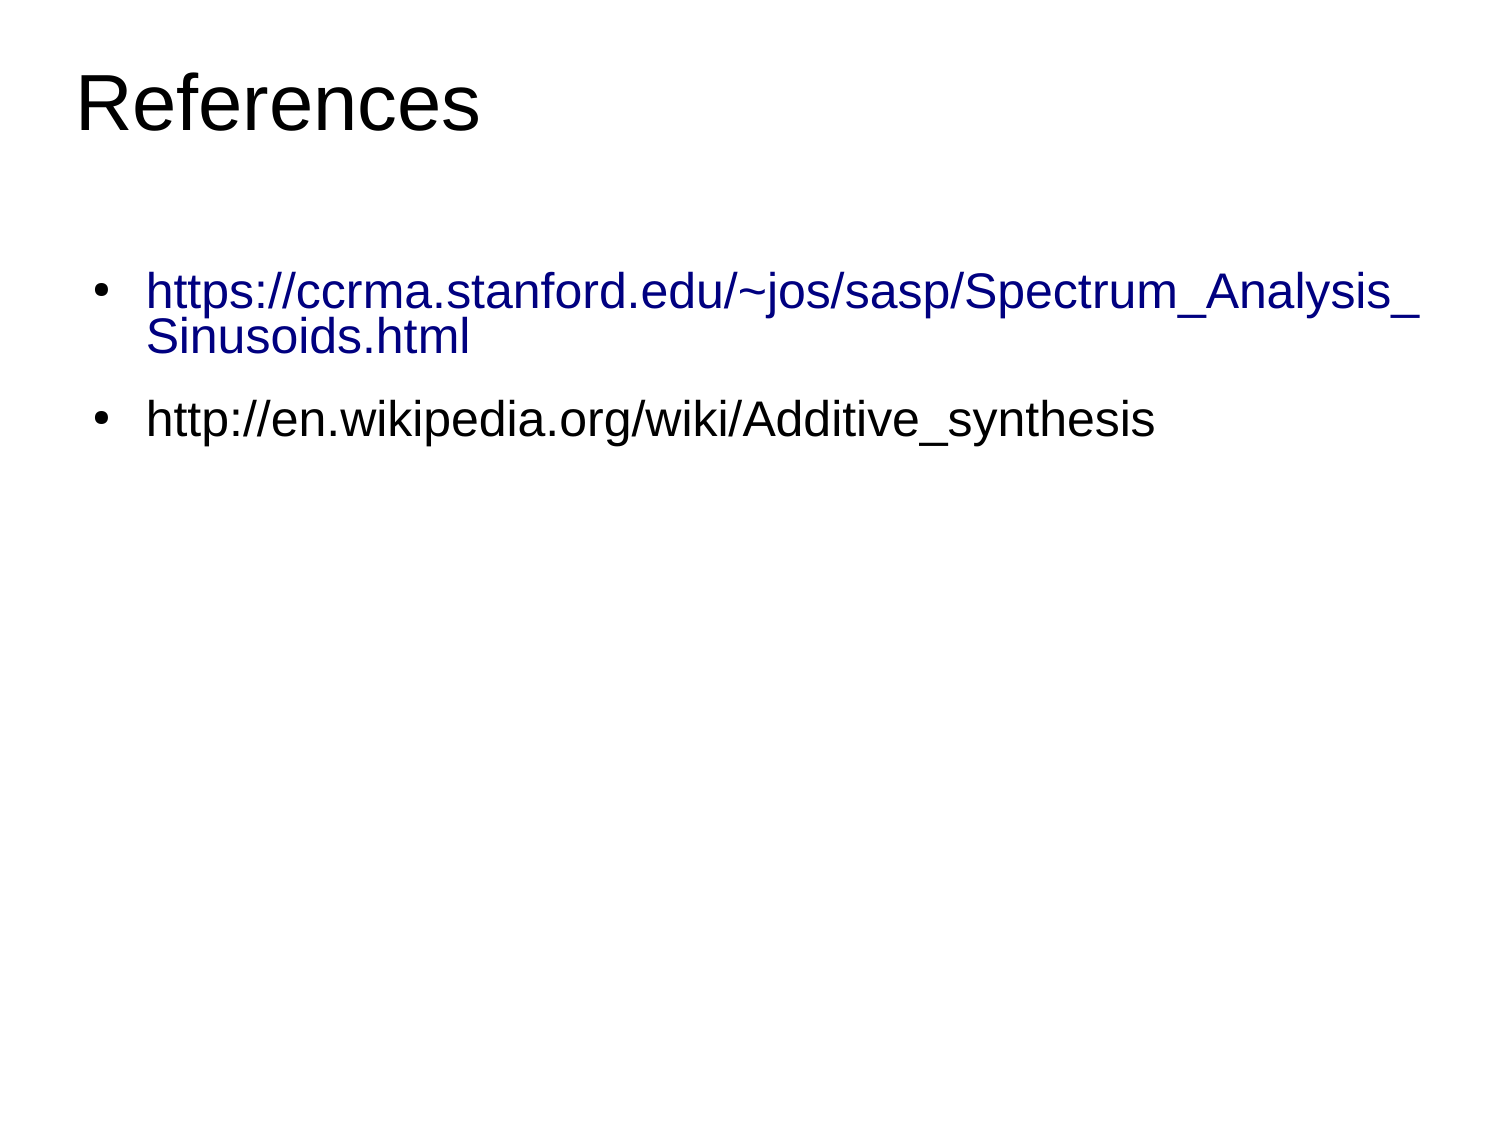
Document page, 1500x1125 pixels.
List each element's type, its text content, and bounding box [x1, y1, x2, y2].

list https://ccrma.stanford.edu/~jos/sasp/Spectrum_Analysis_Sinusoids.html http://en.wikipedia.org/wiki/Additive_synthesis [75, 263, 1425, 916]
title References [75, 9, 1425, 198]
